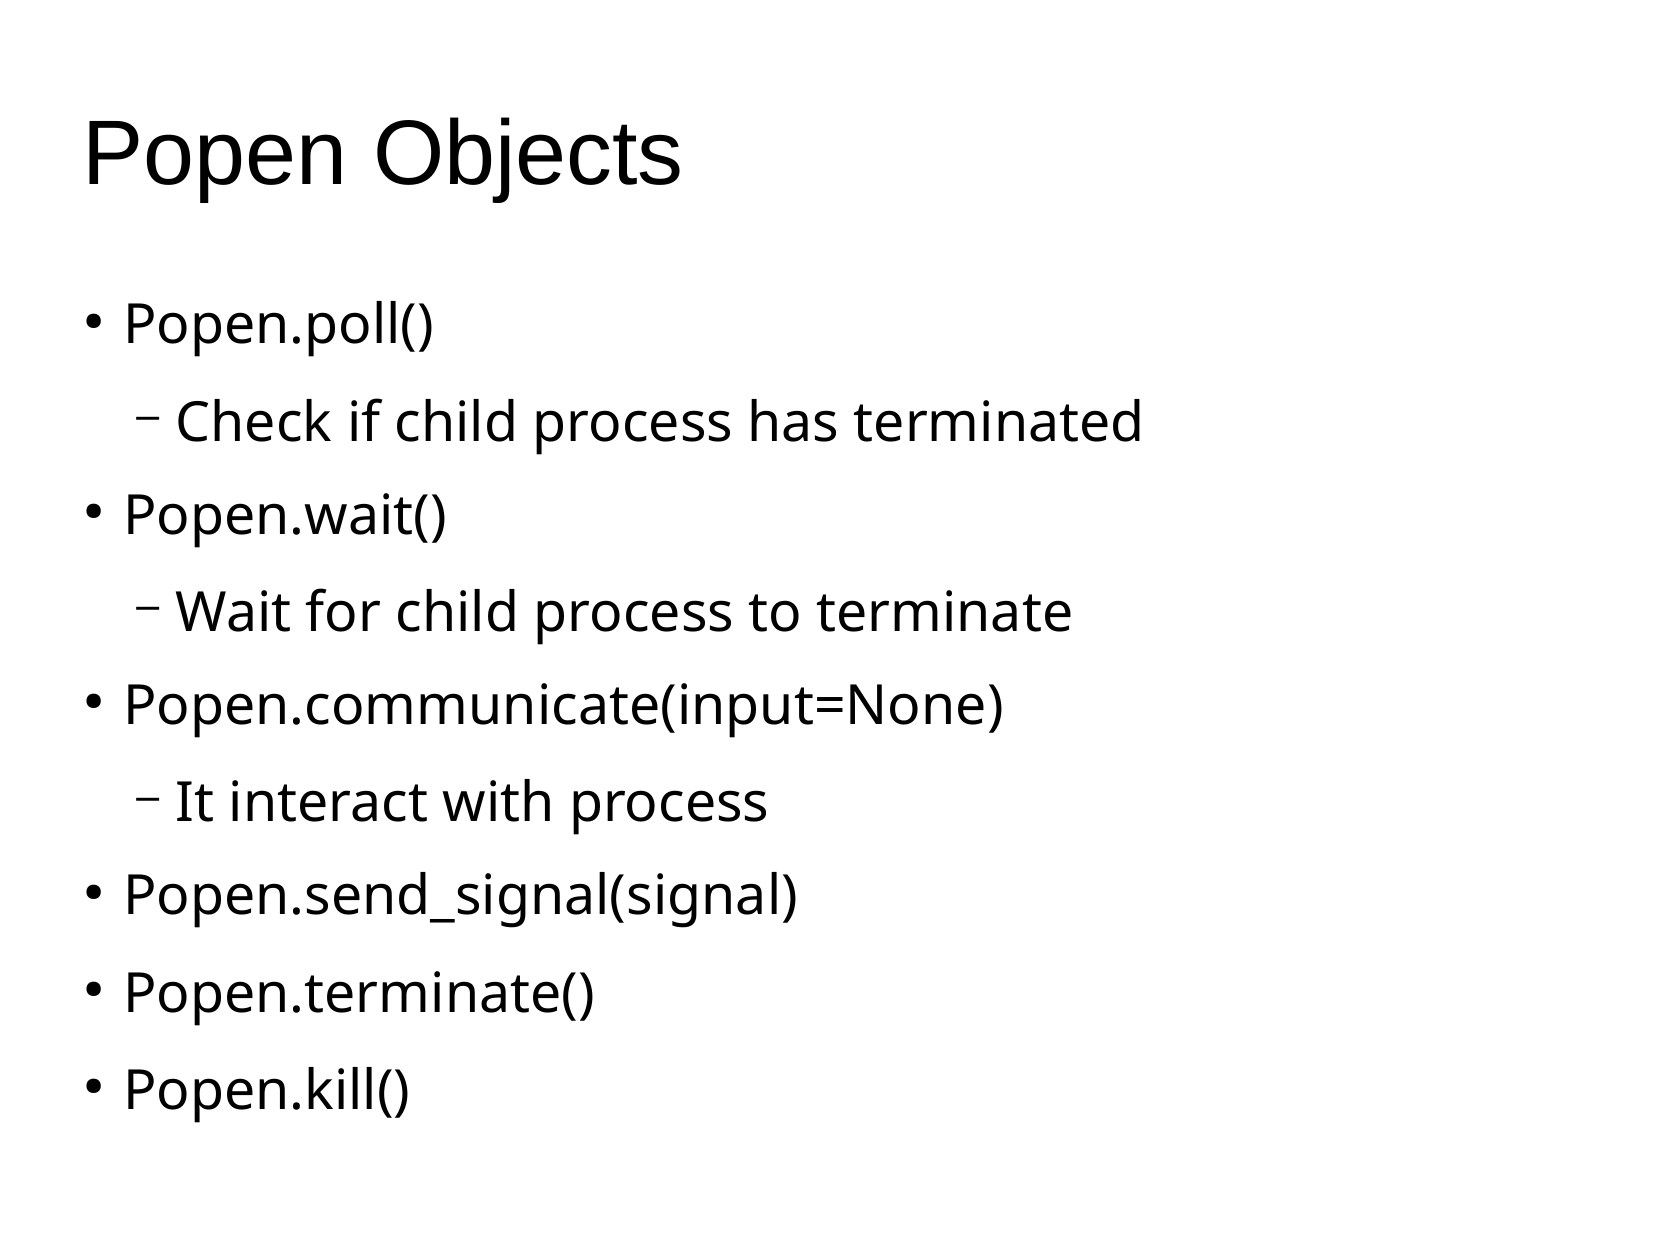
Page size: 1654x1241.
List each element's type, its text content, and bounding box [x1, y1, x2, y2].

list Popen.poll() Check if child process has terminated Popen.wait() Wait for child process to terminate Popen.communicate(input=None) It interact with process Popen.send_signal(signal) Popen.terminate() Popen.kill() [70, 284, 1560, 1134]
title Popen Objects [82, 49, 1571, 257]
